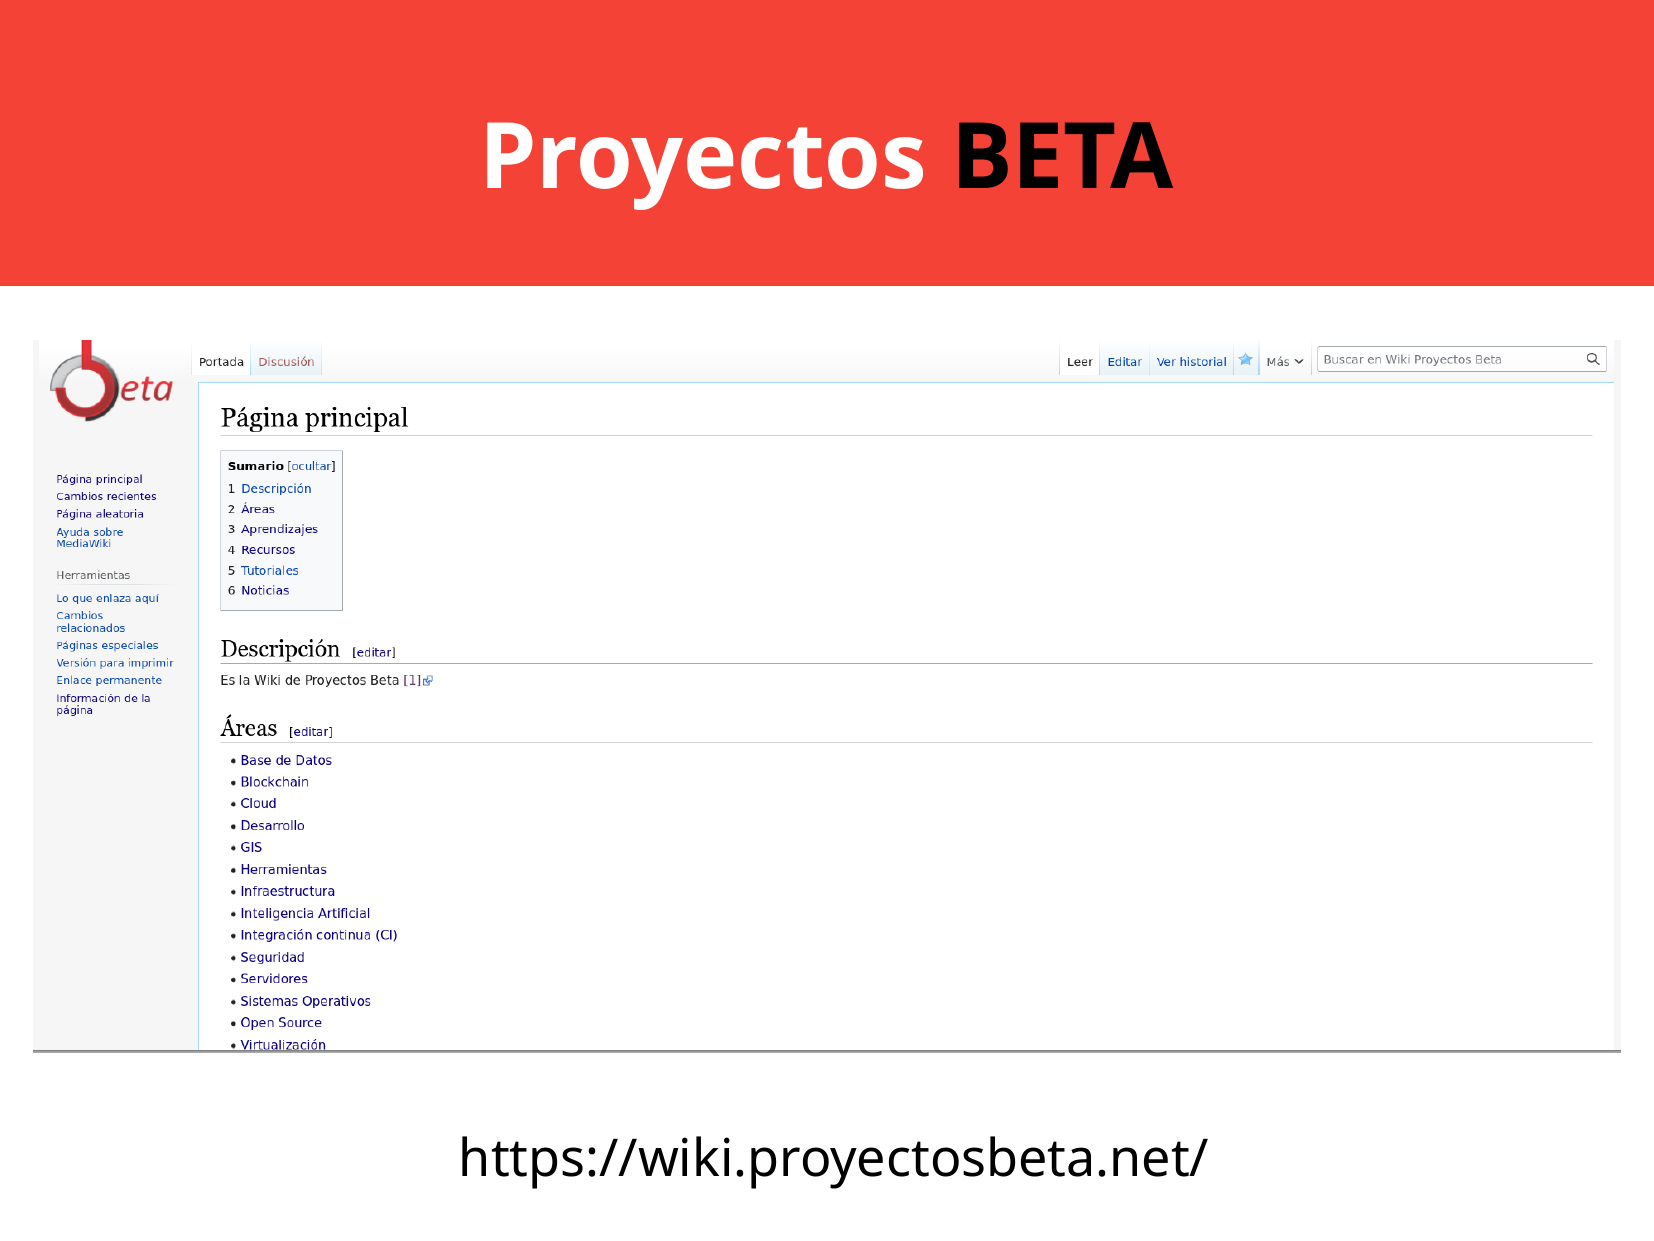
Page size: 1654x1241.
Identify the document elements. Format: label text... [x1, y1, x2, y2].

title Proyectos BETA [82, 49, 1571, 257]
picture [33, 340, 1621, 1051]
title https://wiki.proyectosbeta.net/ [90, 1095, 1579, 1217]
